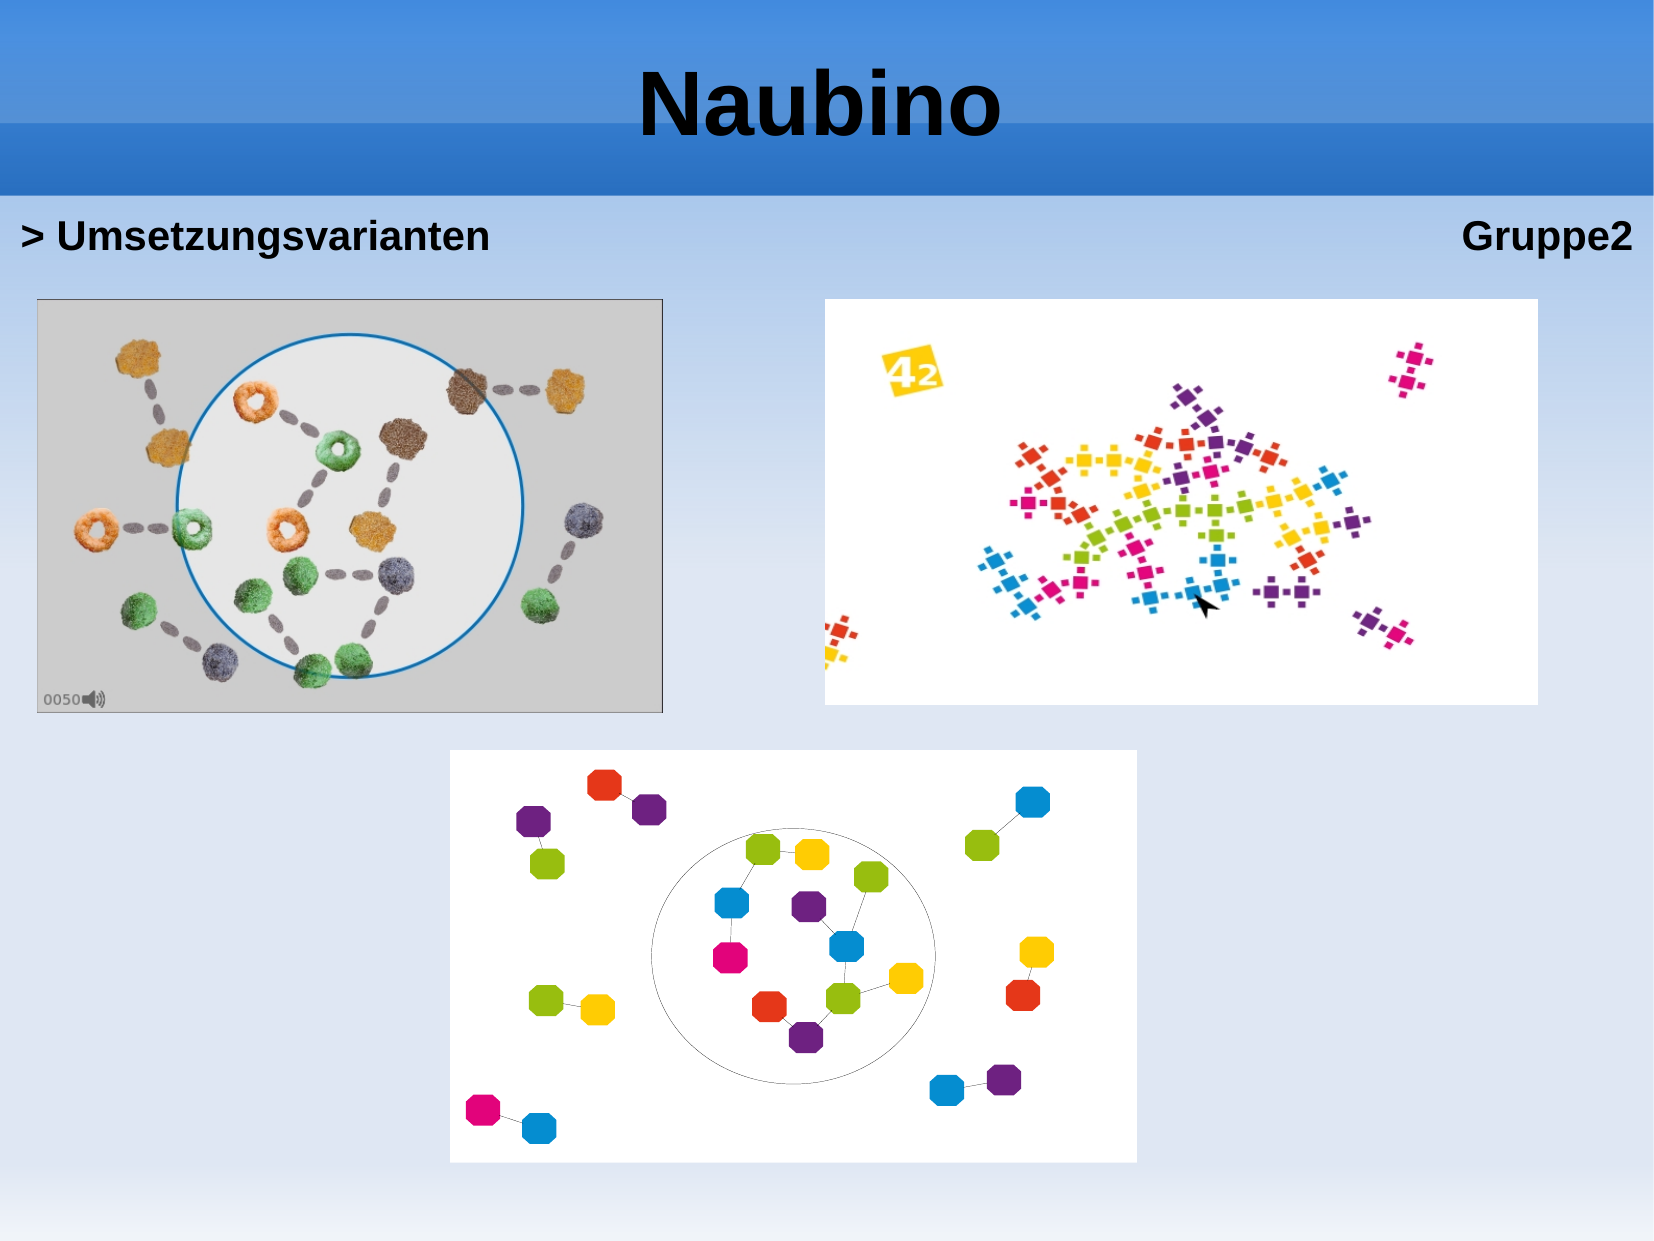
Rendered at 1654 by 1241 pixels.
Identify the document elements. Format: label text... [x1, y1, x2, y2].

text_box > Umsetzungsvarianten [5, 205, 506, 268]
title Naubino [76, 0, 1565, 208]
picture [0, 0, 1654, 1241]
text_box Gruppe2 [1446, 205, 1649, 268]
